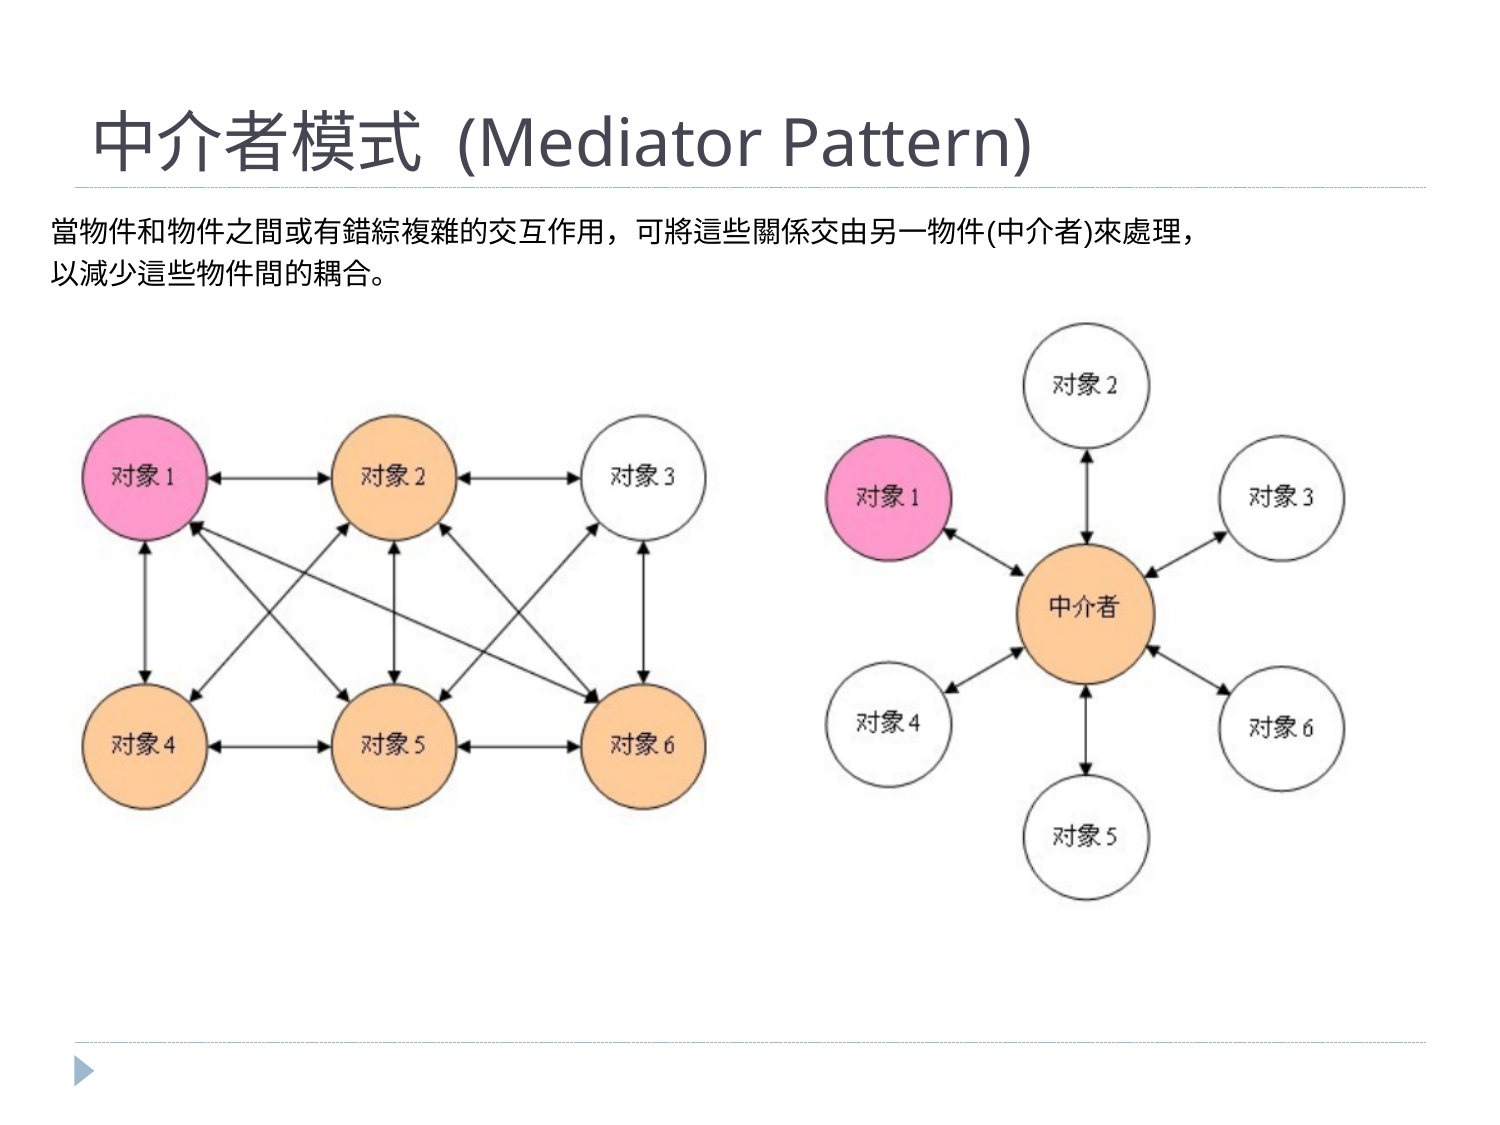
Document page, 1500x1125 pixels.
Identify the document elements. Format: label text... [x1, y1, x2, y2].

picture [59, 382, 733, 827]
title 中介者模式 (Mediator Pattern) [75, 25, 1426, 188]
text_box 當物件和物件之間或有錯綜複雜的交互作用，可將這些關係交由另一物件(中介者)來處理， 以減少這些物件間的耦合。 [35, 200, 1300, 942]
picture [803, 296, 1371, 910]
